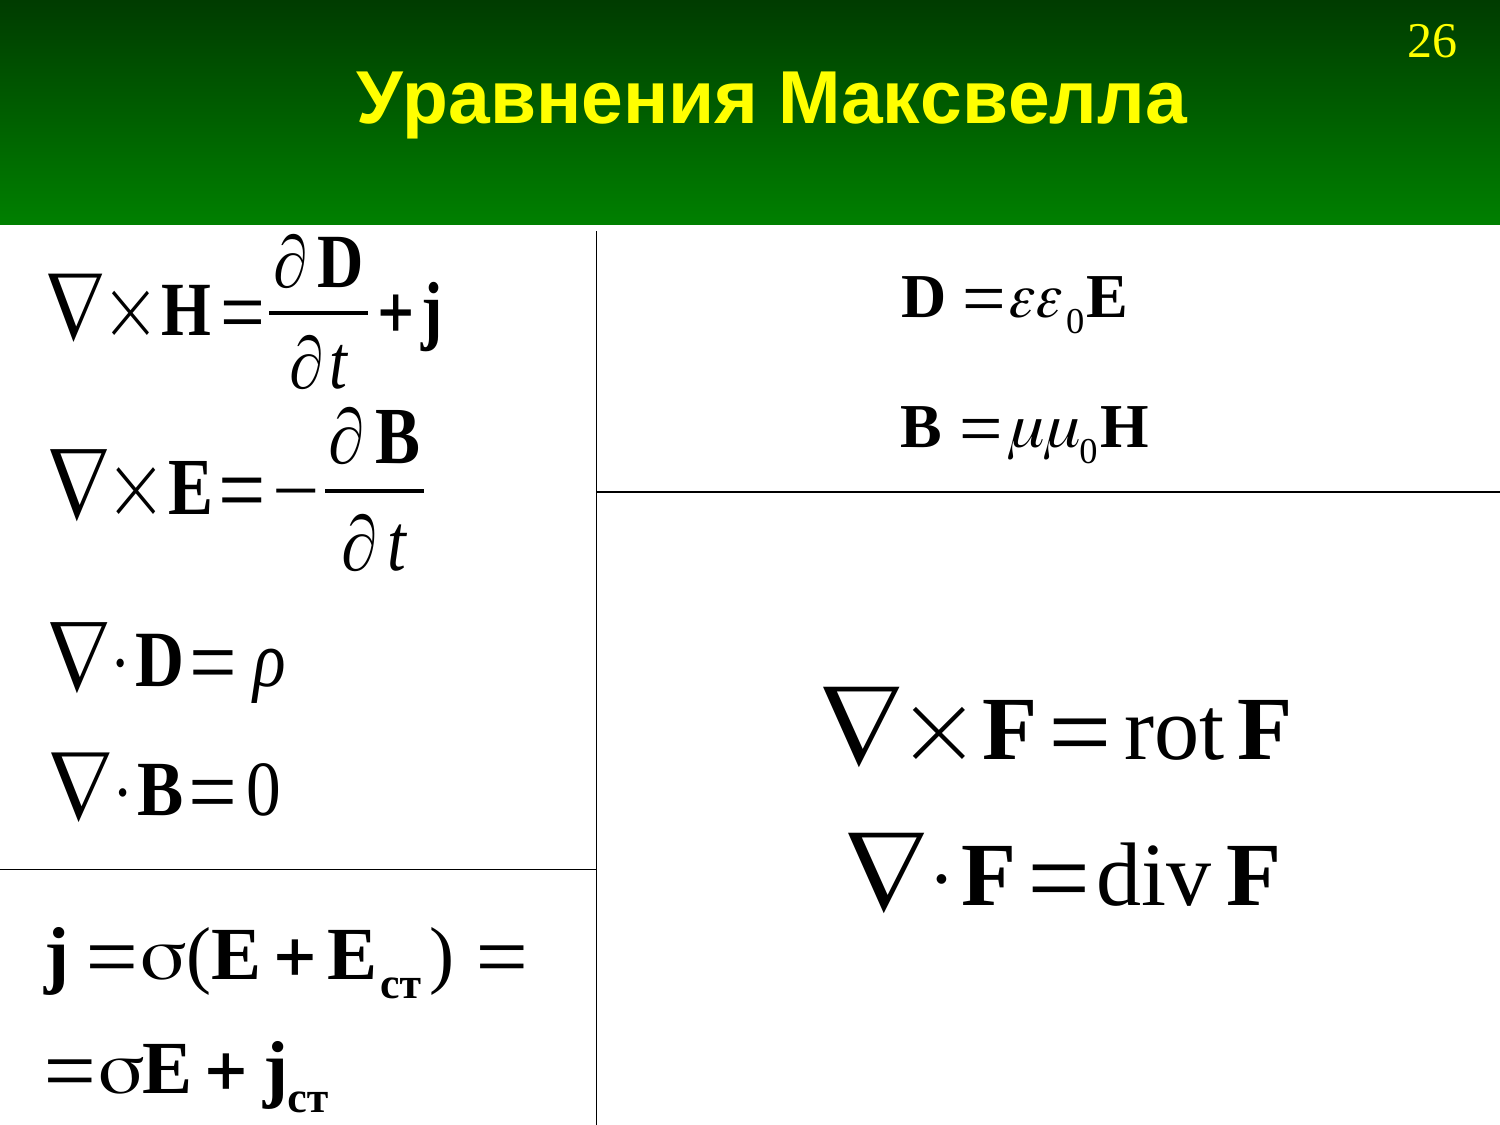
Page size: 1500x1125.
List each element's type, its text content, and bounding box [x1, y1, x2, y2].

chart [795, 680, 1319, 782]
chart [891, 385, 1162, 480]
chart [29, 904, 530, 1125]
chart [28, 220, 459, 587]
chart [29, 746, 298, 835]
chart [29, 616, 302, 706]
chart [820, 826, 1309, 927]
chart [891, 255, 1137, 350]
title Уравнения Максвелла [123, 0, 1399, 188]
